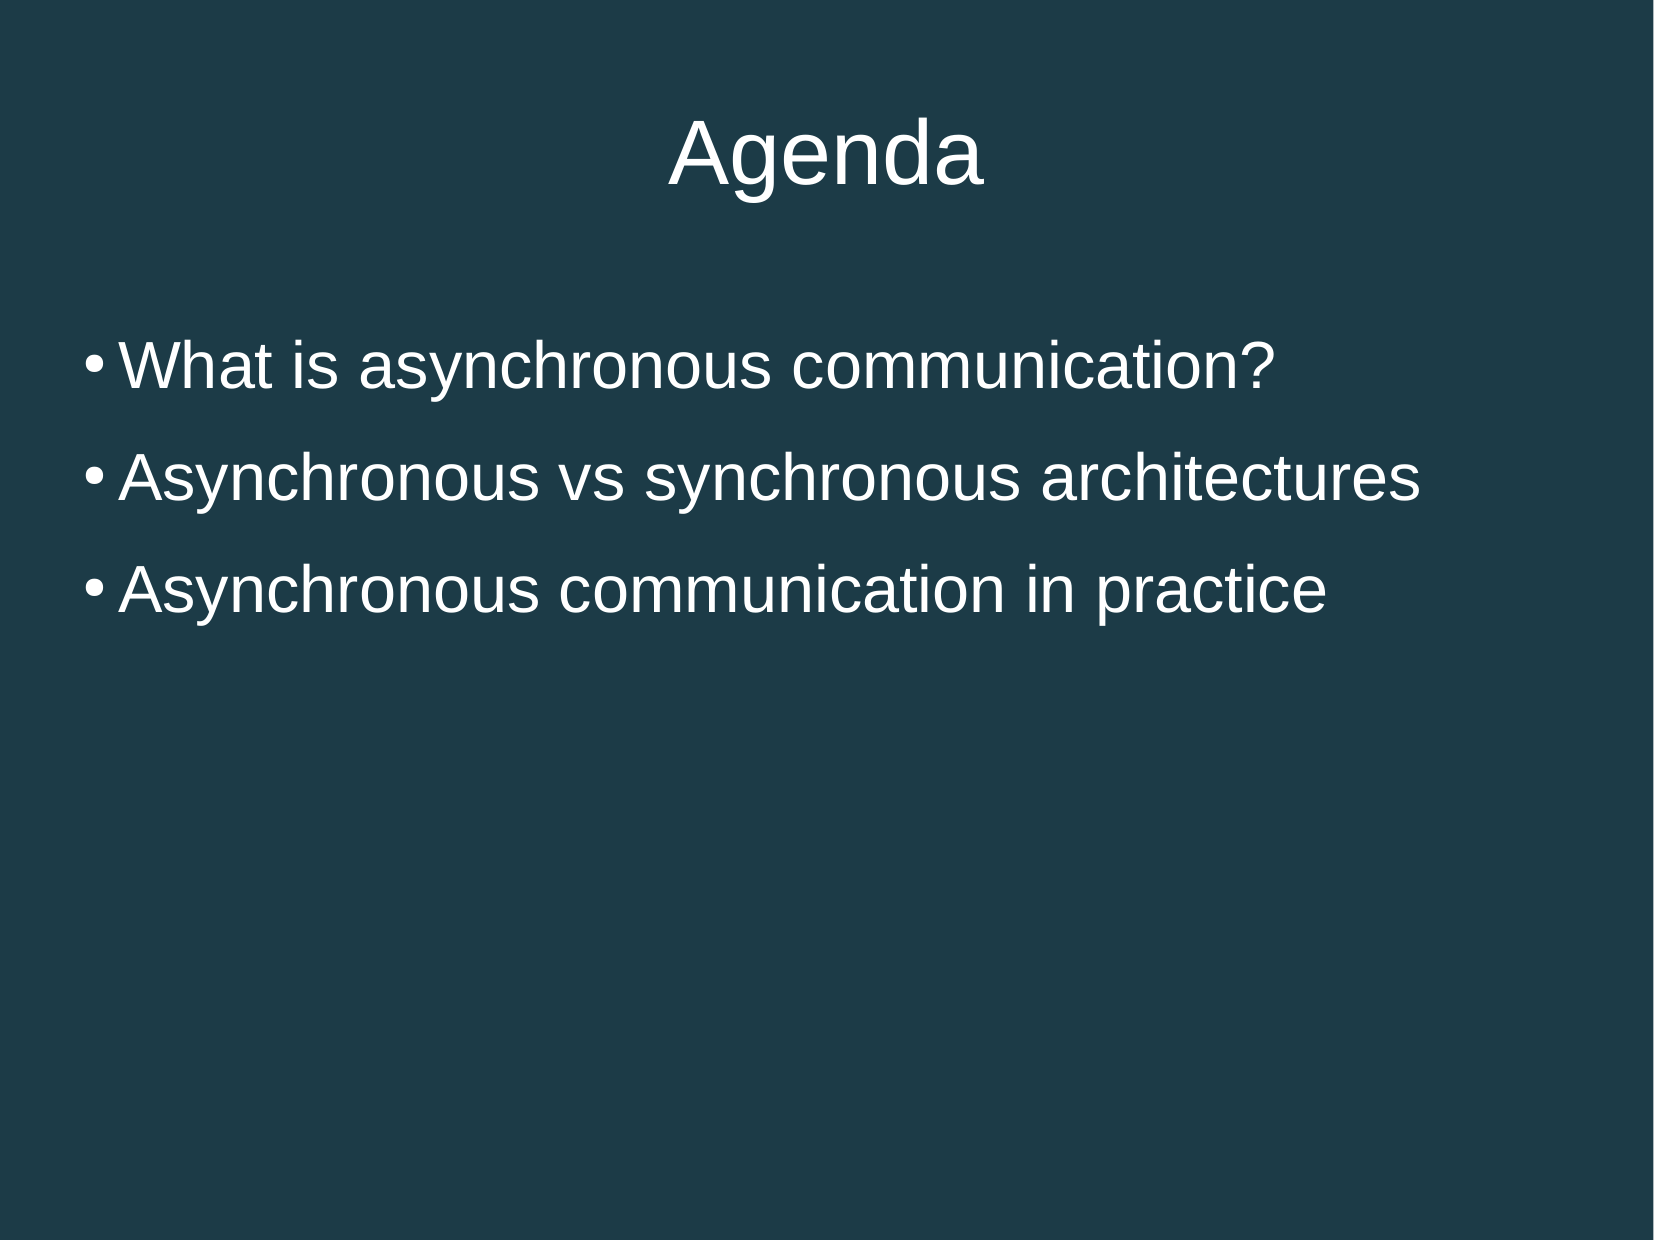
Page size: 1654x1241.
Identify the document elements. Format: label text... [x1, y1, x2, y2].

title Agenda [82, 49, 1571, 257]
subtitle What is asynchronous communication? Asynchronous vs synchronous architectures Asynchronous communication in practice [82, 290, 1571, 1010]
